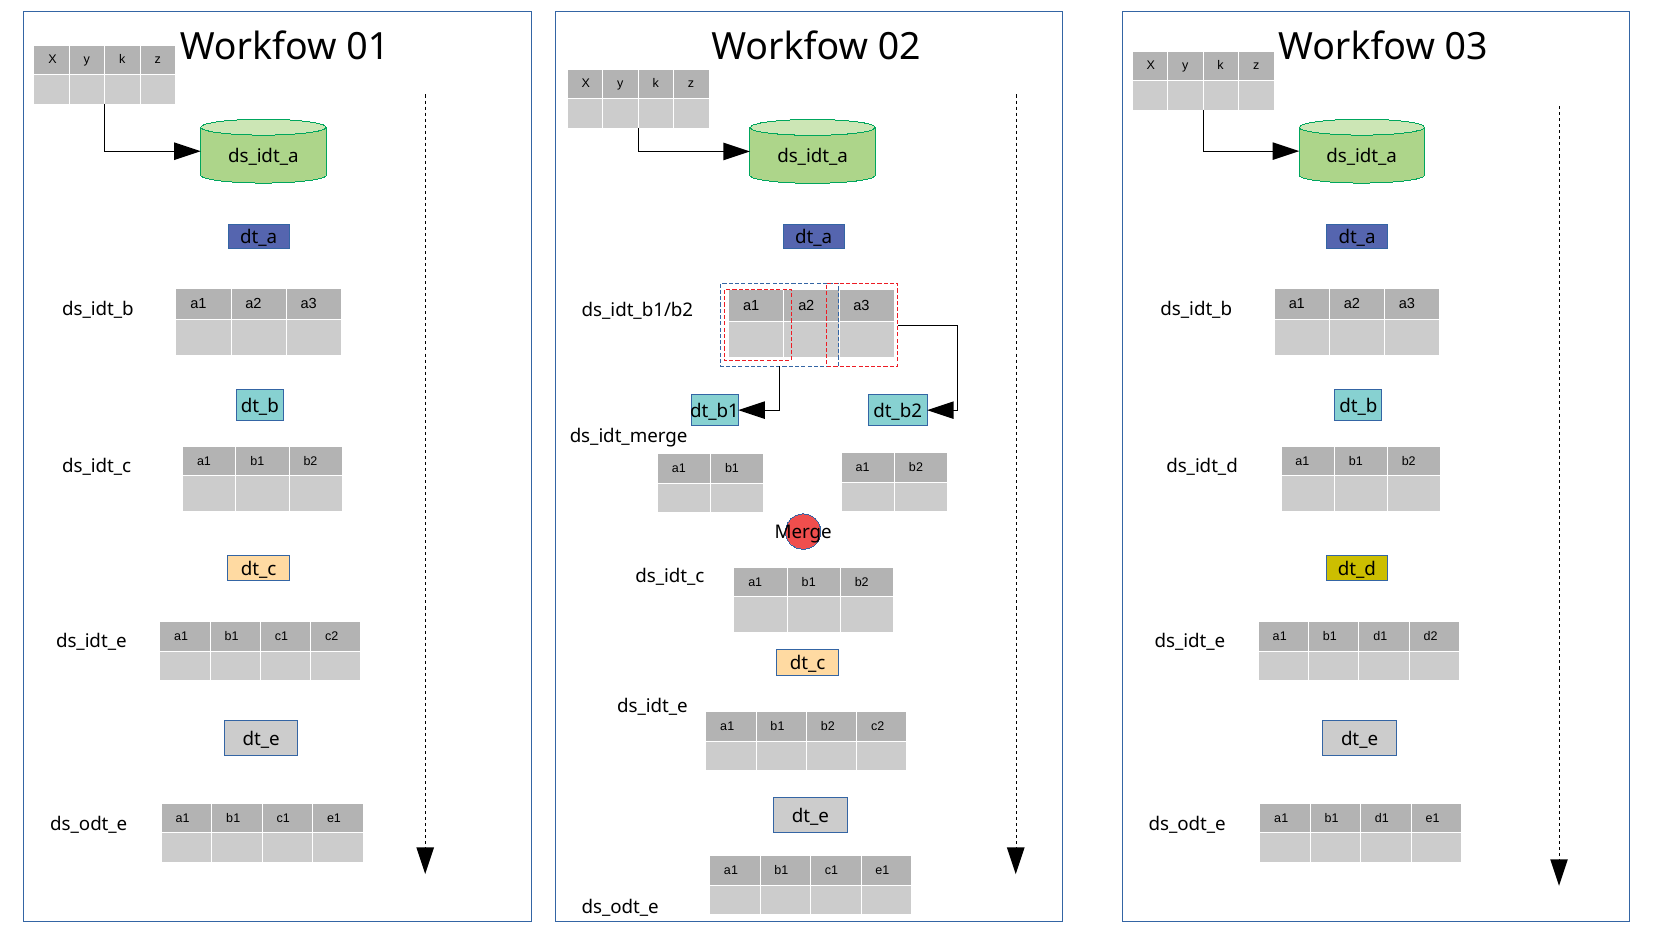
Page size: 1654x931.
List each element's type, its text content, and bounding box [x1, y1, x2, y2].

table_cell [1410, 652, 1459, 680]
table_header k [639, 70, 673, 98]
table_cell [807, 742, 856, 770]
table_header e1 [1412, 804, 1461, 832]
table_header k [1204, 52, 1238, 80]
table_header X [568, 70, 602, 98]
table_header c2 [311, 622, 360, 651]
table_cell [674, 99, 709, 128]
table_cell [290, 476, 342, 511]
table_cell [1259, 652, 1308, 680]
table_header b2 [807, 712, 856, 741]
table_cell [212, 833, 262, 862]
table_header a1 [706, 712, 756, 741]
text_box ds_idt_e [1139, 620, 1258, 668]
table_header z [1239, 52, 1274, 80]
table_cell [784, 322, 839, 357]
table_cell [711, 484, 763, 512]
table_cell [232, 320, 286, 355]
table_cell [811, 886, 861, 914]
table_header a2 [232, 289, 286, 319]
table_header a1 [729, 290, 783, 321]
table_cell [706, 742, 756, 770]
table_cell [34, 75, 69, 104]
text_box Workfow 01 [164, 12, 402, 69]
table_cell [261, 652, 310, 680]
table_header b2 [895, 453, 947, 482]
table_cell [313, 833, 363, 862]
table_header a1 [176, 289, 231, 319]
table_cell [1330, 320, 1384, 355]
text_box dt_a [228, 224, 290, 249]
table_cell [183, 476, 235, 511]
table_header k [105, 46, 140, 74]
table_header a2 [784, 290, 839, 321]
text_box Workfow 03 [1263, 12, 1501, 69]
table_cell [287, 320, 341, 355]
table_cell [236, 476, 289, 511]
text_box dt_b [236, 389, 284, 421]
table_cell [141, 75, 175, 104]
table_header b1 [212, 804, 262, 832]
table_cell [734, 597, 787, 632]
text_box Merge [785, 513, 821, 550]
table_header y [70, 46, 104, 74]
table_header X [34, 46, 69, 74]
table_header y [1168, 52, 1203, 80]
table_cell [757, 742, 806, 770]
text_box dt_b1 [691, 394, 739, 426]
table_header d1 [1361, 804, 1411, 832]
table_cell [1361, 833, 1411, 862]
text_box dt_e [224, 720, 298, 756]
table_header a1 [162, 804, 211, 832]
table_cell [1133, 81, 1167, 110]
table_cell [160, 652, 210, 680]
table_header c1 [811, 856, 861, 885]
table_cell [857, 742, 906, 770]
text_box dt_e [773, 797, 848, 833]
table_header a1 [1260, 804, 1310, 832]
text_box Workfow 02 [696, 12, 934, 69]
table_cell [1335, 476, 1387, 511]
table_header b1 [761, 856, 810, 885]
text_box ds_idt_c [47, 445, 182, 502]
table_cell [1239, 81, 1274, 110]
table_header a3 [840, 290, 894, 321]
table_cell [841, 597, 893, 632]
table_header b2 [290, 447, 342, 475]
table_cell [1282, 476, 1334, 511]
table_header a2 [1330, 289, 1384, 319]
text_box ds_idt_b [1145, 287, 1274, 345]
text_box ds_idt_d [1151, 445, 1281, 502]
text_box ds_idt_a [1299, 128, 1425, 184]
table_header a1 [658, 454, 710, 483]
table_header c1 [261, 622, 310, 651]
table_cell [729, 322, 783, 357]
text_box dt_c [776, 649, 839, 676]
table_header z [141, 46, 175, 74]
text_box ds_idt_b1/b2 [566, 289, 721, 347]
text_box ds_idt_merge [555, 415, 709, 473]
text_box dt_b [1334, 389, 1382, 421]
text_box dt_a [1326, 224, 1388, 249]
table_header b1 [788, 568, 840, 596]
text_box dt_e [1322, 720, 1397, 756]
table_header X [1133, 52, 1167, 80]
table_cell [211, 652, 260, 680]
table_header e1 [313, 804, 363, 832]
table_cell [1260, 833, 1310, 862]
table_header a3 [1385, 289, 1439, 319]
table_header a1 [1282, 447, 1334, 475]
table_cell [568, 99, 602, 128]
table_header a1 [1275, 289, 1329, 319]
table_cell [639, 99, 673, 128]
table_header a3 [287, 289, 341, 319]
text_box dt_c [227, 555, 290, 581]
text_box ds_idt_a [200, 128, 327, 184]
table_header b2 [841, 568, 893, 596]
table_header b1 [236, 447, 289, 475]
table_cell [70, 75, 104, 104]
text_box ds_odt_e [566, 885, 686, 931]
text_box ds_idt_e [41, 620, 160, 668]
table_header c1 [263, 804, 312, 832]
table_cell [1168, 81, 1203, 110]
table_header b1 [1311, 804, 1360, 832]
text_box ds_odt_e [35, 803, 154, 851]
table_cell [842, 483, 894, 511]
table_header d2 [1410, 622, 1459, 651]
table_cell [1359, 652, 1409, 680]
table_header b1 [1309, 622, 1358, 651]
table_cell [1309, 652, 1358, 680]
table_header d1 [1359, 622, 1409, 651]
table_cell [658, 484, 710, 512]
text_box ds_odt_e [1133, 803, 1252, 851]
text_box ds_idt_c [620, 555, 768, 612]
table_cell [710, 886, 760, 914]
table_header z [674, 70, 709, 98]
table_cell [105, 75, 140, 104]
table_header b1 [757, 712, 806, 741]
table_header a1 [710, 856, 760, 885]
table_cell [895, 483, 947, 511]
table_header b2 [1388, 447, 1440, 475]
table_cell [162, 833, 211, 862]
table_cell [1385, 320, 1439, 355]
text_box ds_idt_b [47, 287, 175, 345]
table_header b1 [1335, 447, 1387, 475]
table_cell [603, 99, 638, 128]
table_cell [1204, 81, 1238, 110]
text_box dt_a [783, 224, 845, 249]
table_header b1 [211, 622, 260, 651]
text_box ds_idt_a [749, 128, 876, 184]
table_cell [1275, 320, 1329, 355]
text_box ds_idt_e [602, 685, 721, 733]
table_header a1 [160, 622, 210, 651]
text_box dt_b2 [868, 394, 928, 426]
table_header a1 [842, 453, 894, 482]
table_header e1 [862, 856, 911, 885]
table_cell [1388, 476, 1440, 511]
table_header a1 [734, 568, 787, 596]
text_box dt_d [1326, 555, 1388, 581]
table_header b1 [711, 454, 763, 483]
table_header c2 [857, 712, 906, 741]
table_header a1 [1259, 622, 1308, 651]
table_cell [263, 833, 312, 862]
table_cell [761, 886, 810, 914]
table_cell [840, 322, 894, 357]
table_header a1 [183, 447, 235, 475]
table_cell [1412, 833, 1461, 862]
table_cell [311, 652, 360, 680]
table_cell [788, 597, 840, 632]
table_cell [1311, 833, 1360, 862]
table_cell [176, 320, 231, 355]
table_cell [862, 886, 911, 914]
table_header y [603, 70, 638, 98]
